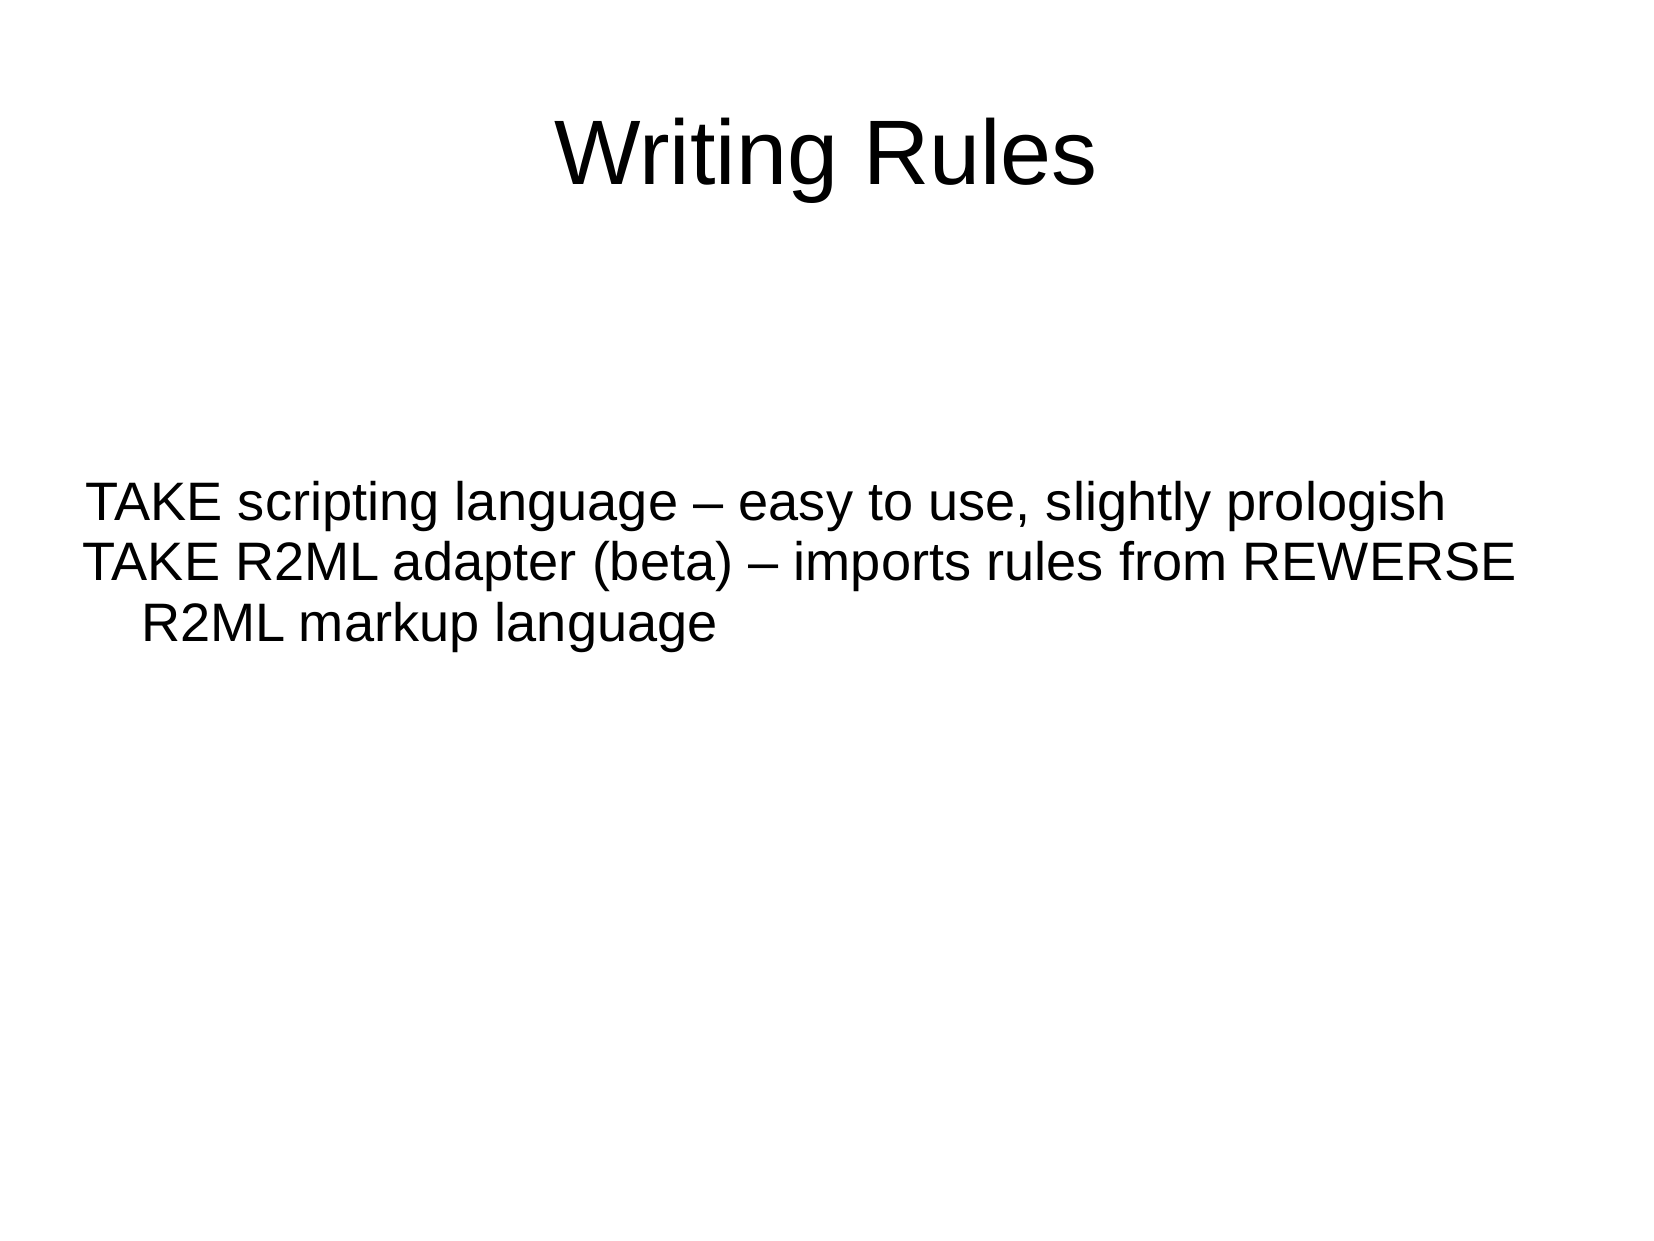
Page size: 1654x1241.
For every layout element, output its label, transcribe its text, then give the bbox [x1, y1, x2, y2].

subtitle TAKE scripting language – easy to use, slightly prologish TAKE R2ML adapter (beta) – imports rules from REWERSE R2ML markup language [82, 297, 1571, 827]
title Writing Rules [82, 49, 1571, 257]
